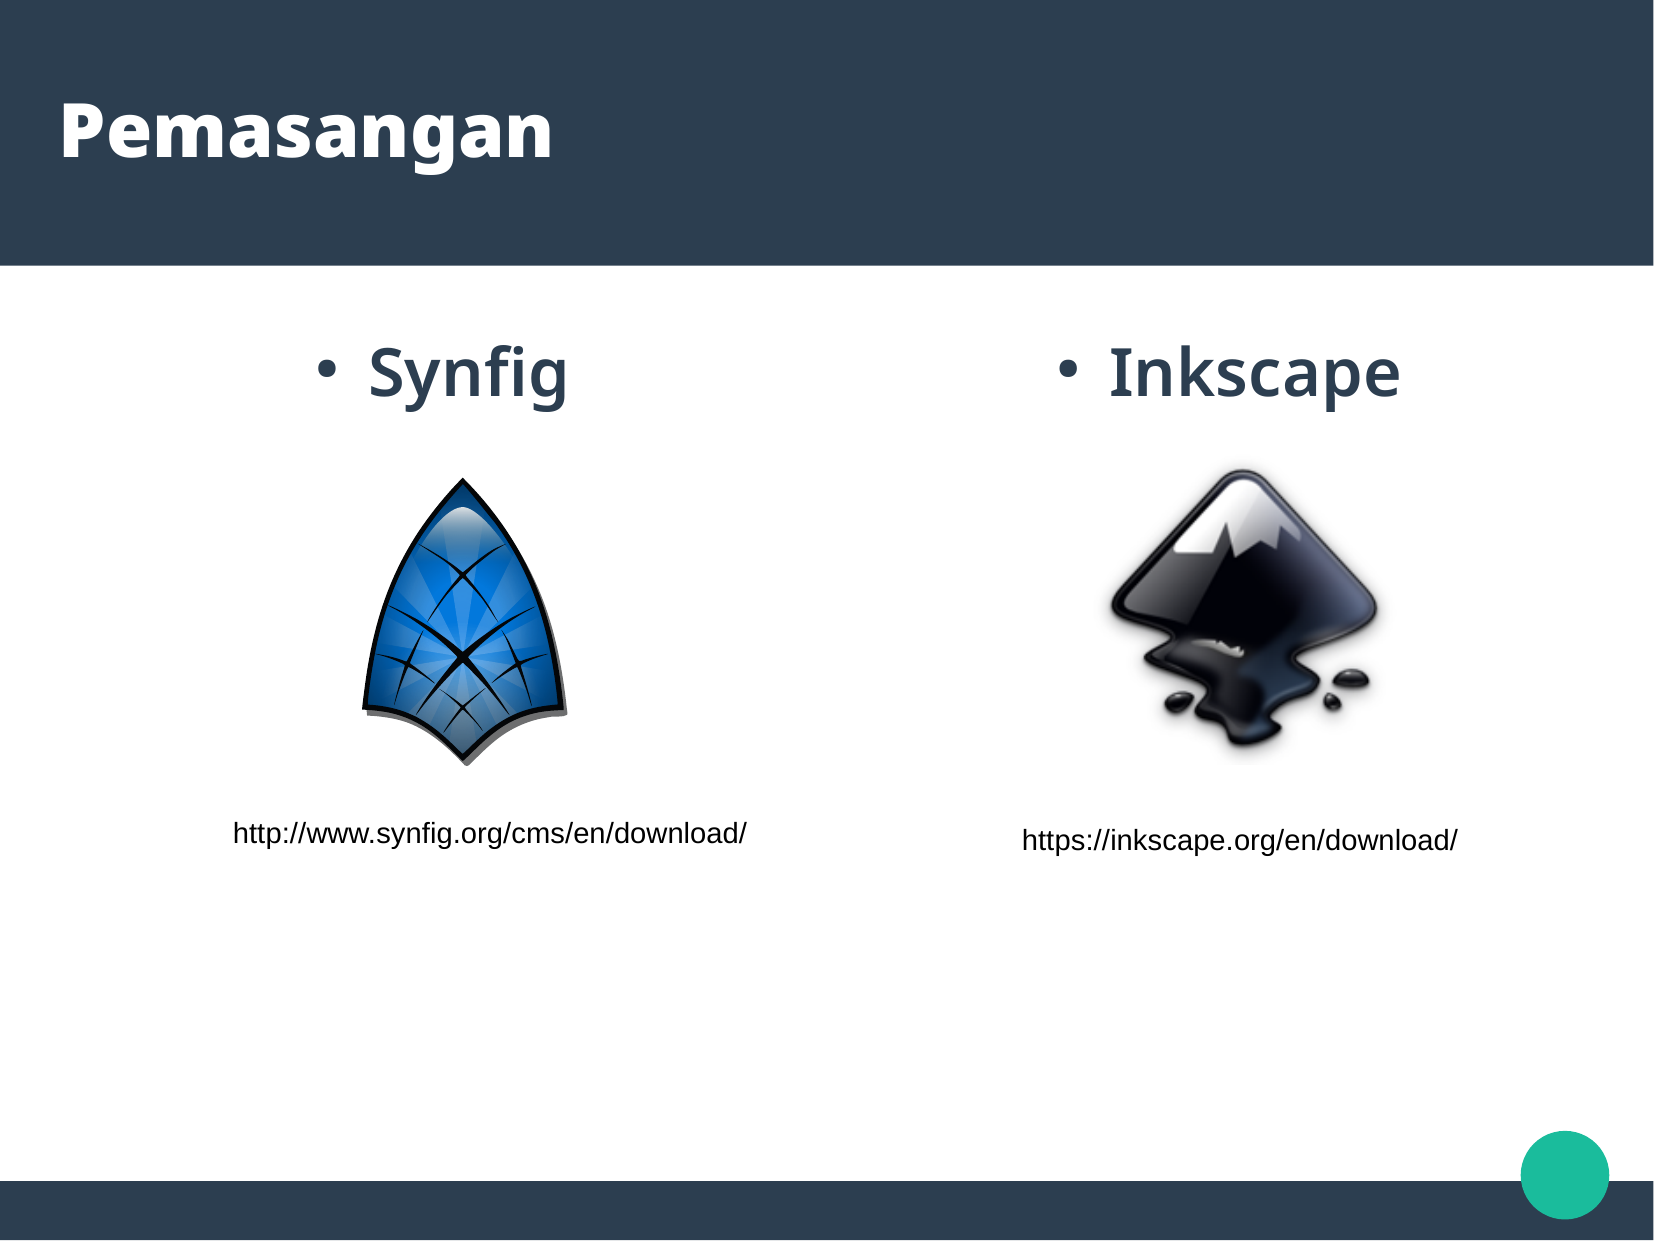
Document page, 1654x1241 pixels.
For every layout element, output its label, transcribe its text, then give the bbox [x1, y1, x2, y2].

list Synfig [59, 324, 809, 1152]
picture [352, 465, 571, 781]
list Inkscape [845, 324, 1596, 1152]
picture [1072, 449, 1411, 766]
text_box https://inkscape.org/en/download/ [885, 816, 1596, 886]
title Pemasangan [59, 56, 1595, 200]
text_box http://www.synfig.org/cms/en/download/ [135, 810, 846, 879]
